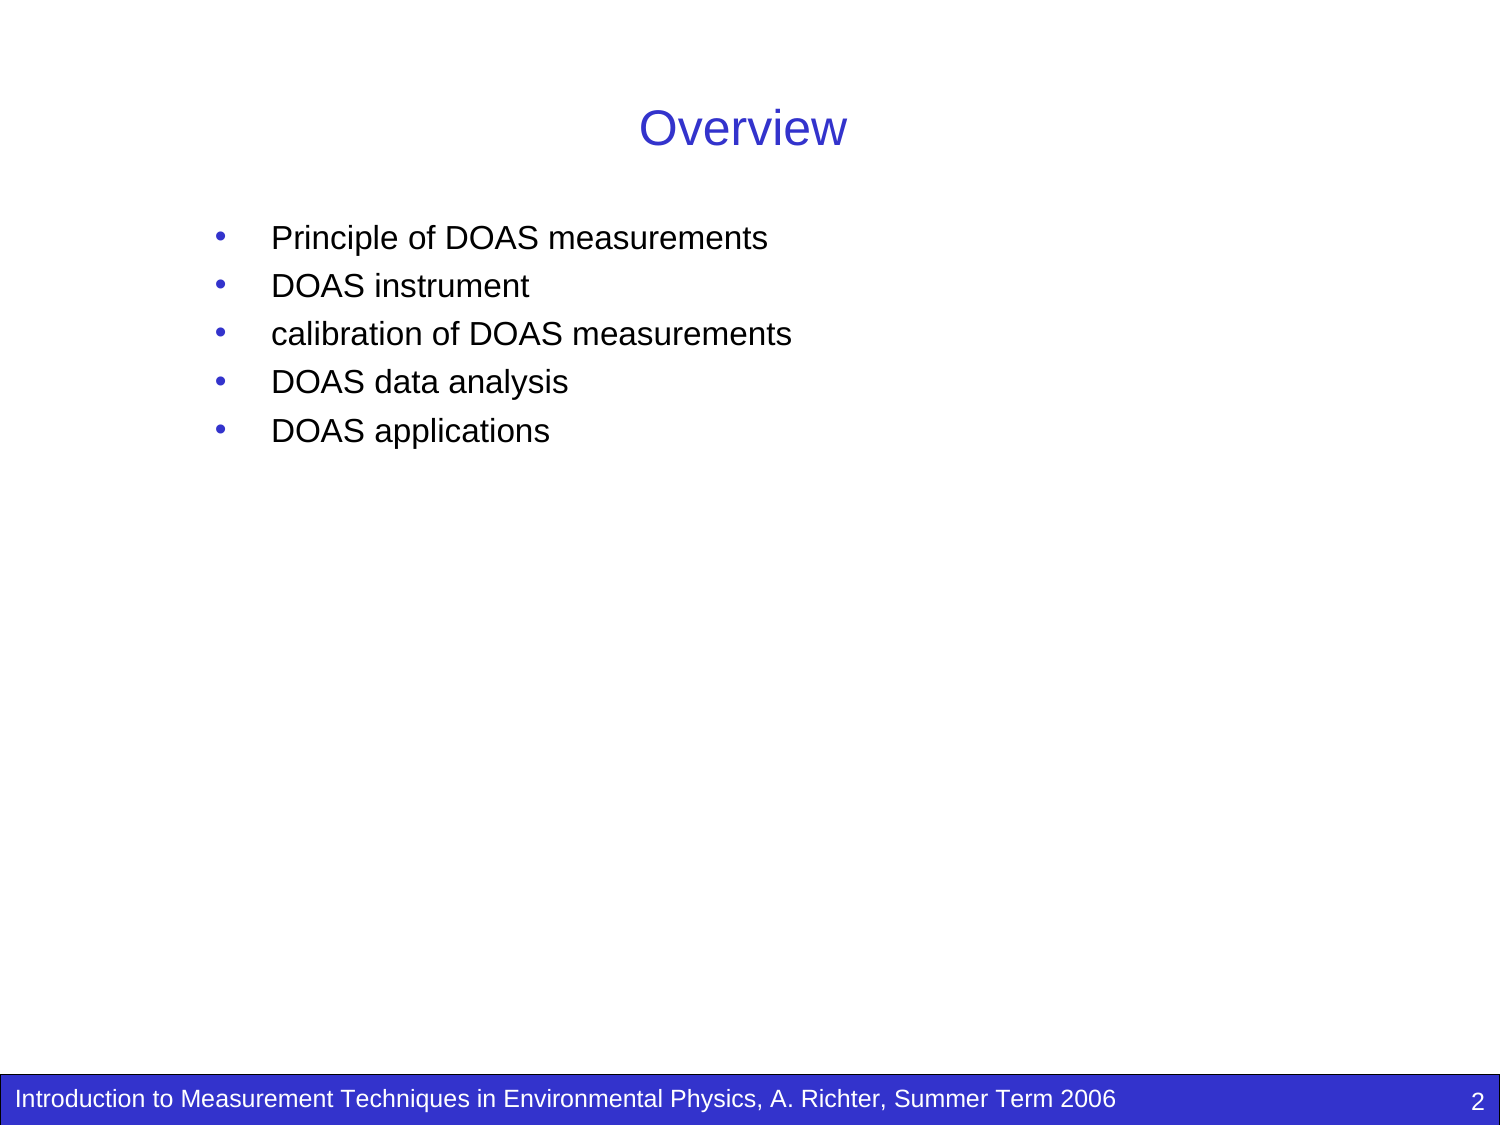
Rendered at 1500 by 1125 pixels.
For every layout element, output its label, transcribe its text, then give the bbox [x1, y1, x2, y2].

text_box Principle of DOAS measurements DOAS instrument calibration of DOAS measurements DOAS data analysis DOAS applications [199, 208, 1275, 909]
text_box Overview [0, 87, 1500, 163]
